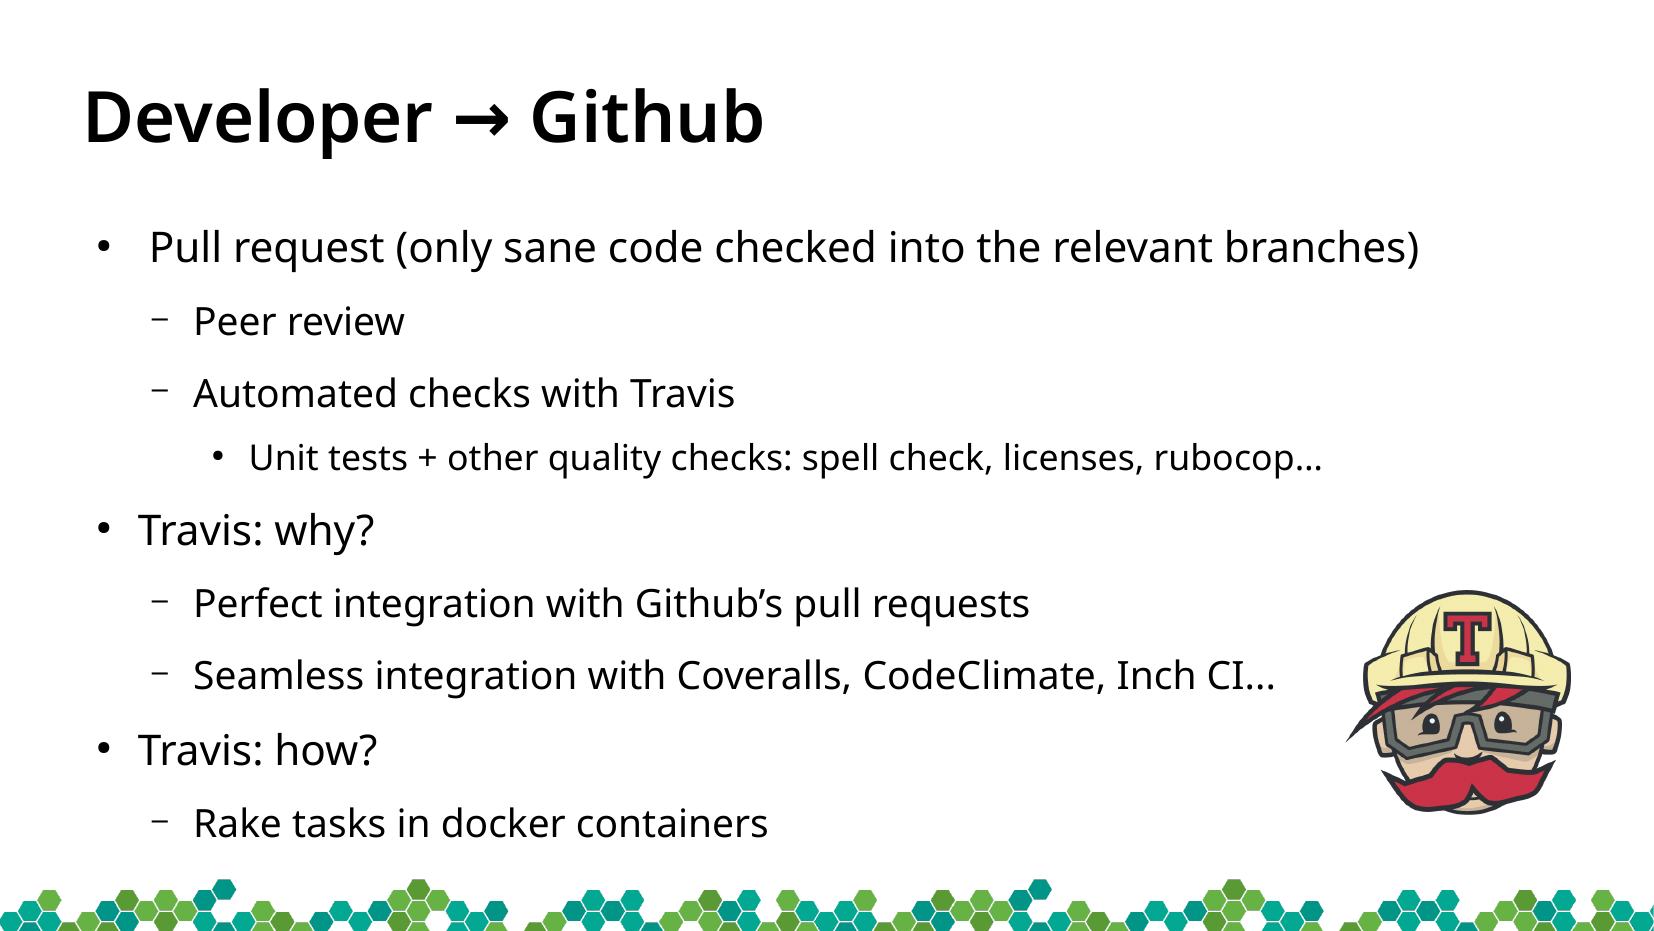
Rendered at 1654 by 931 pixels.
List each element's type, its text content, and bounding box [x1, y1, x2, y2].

list Pull request (only sane code checked into the relevant branches) Peer review Automated checks with Travis Unit tests + other quality checks: spell check, licenses, rubocop… Travis: why? Perfect integration with Github’s pull requests Seamless integration with Coveralls, CodeClimate, Inch CI... Travis: how? Rake tasks in docker containers [82, 217, 1571, 855]
title Developer → Github [82, 37, 1571, 193]
picture [1345, 590, 1571, 815]
picture [0, 871, 1654, 931]
